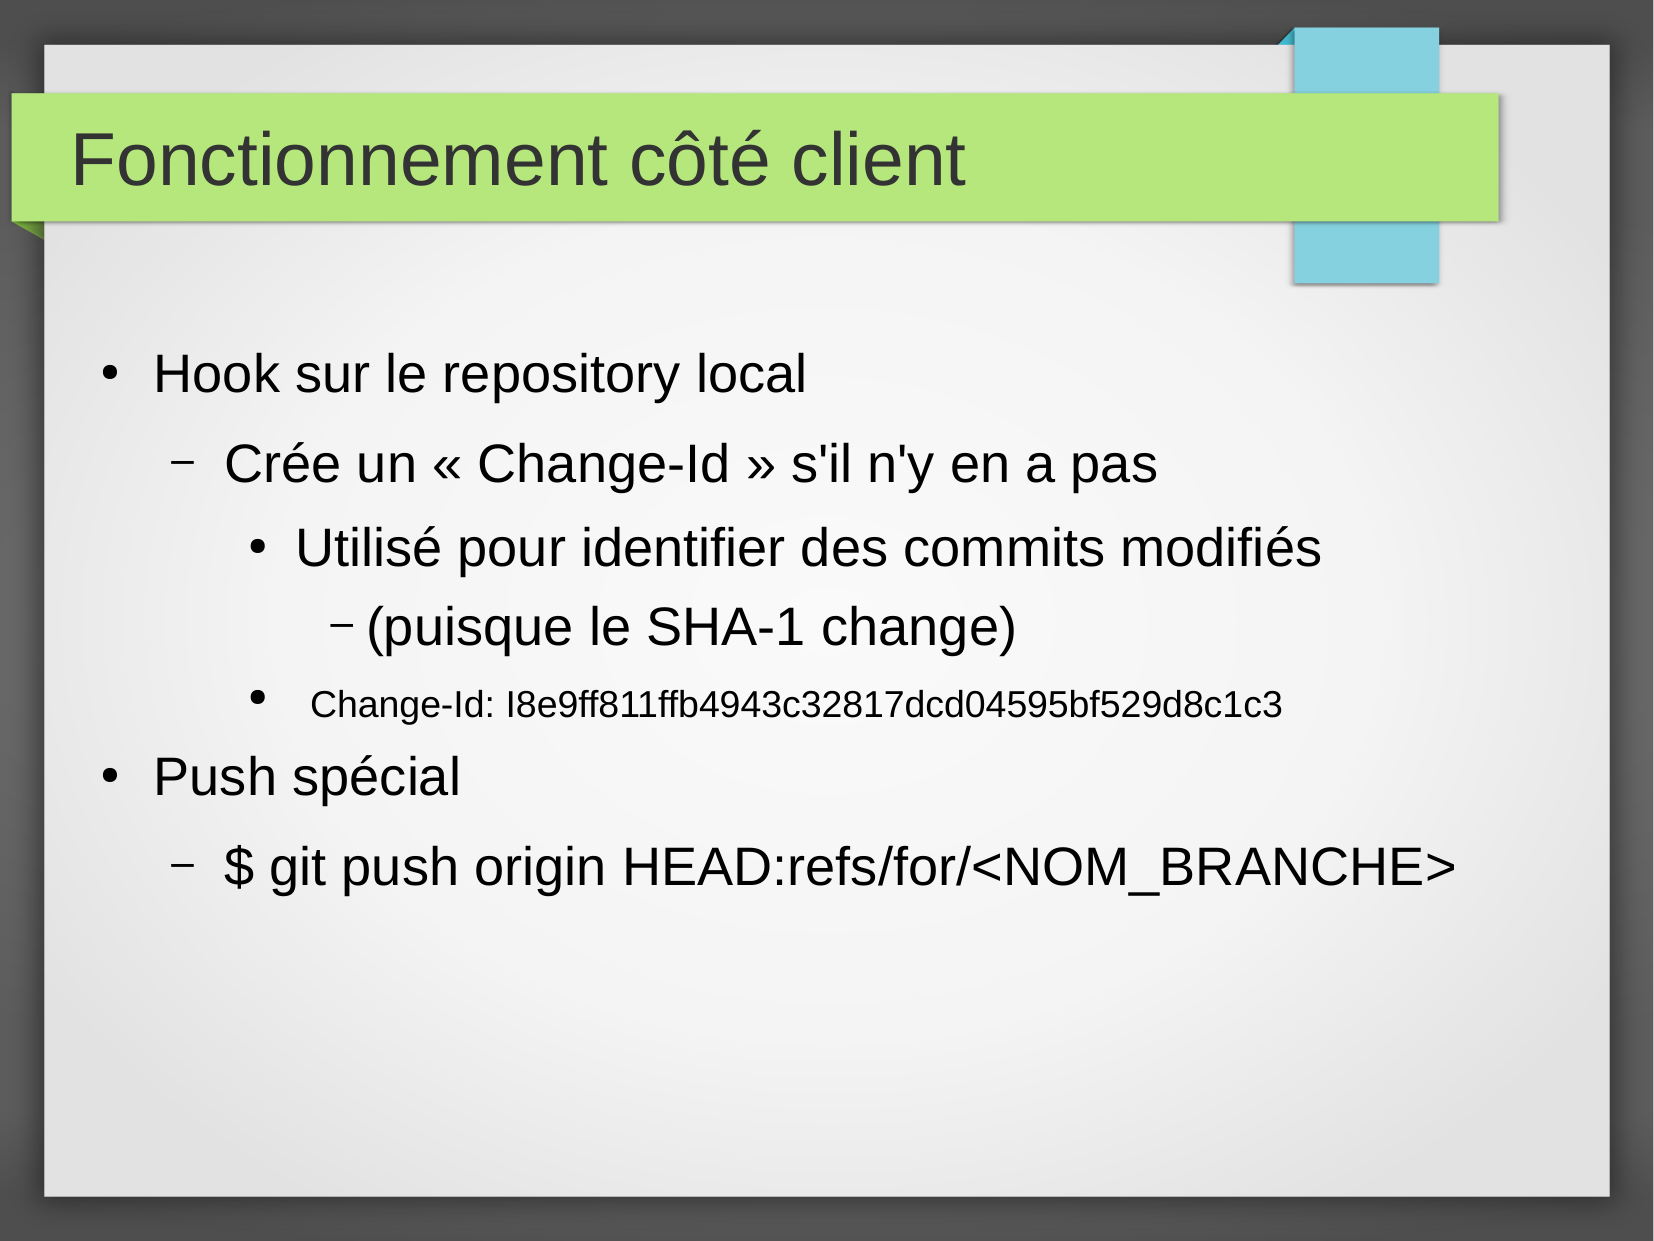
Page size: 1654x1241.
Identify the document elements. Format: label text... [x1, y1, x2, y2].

picture [0, 0, 1654, 1241]
title Fonctionnement côté client [70, 106, 1229, 213]
list Hook sur le repository local Crée un « Change-Id » s'il n'y en a pas Utilisé pour identifier des commits modifiés (puisque le SHA-1 change) Change-Id: I8e9ff811ffb4943c32817dcd04595bf529d8c1c3 Push spécial $ git push origin HEAD:refs/for/<NOM_BRANCHE> [82, 343, 1538, 1063]
